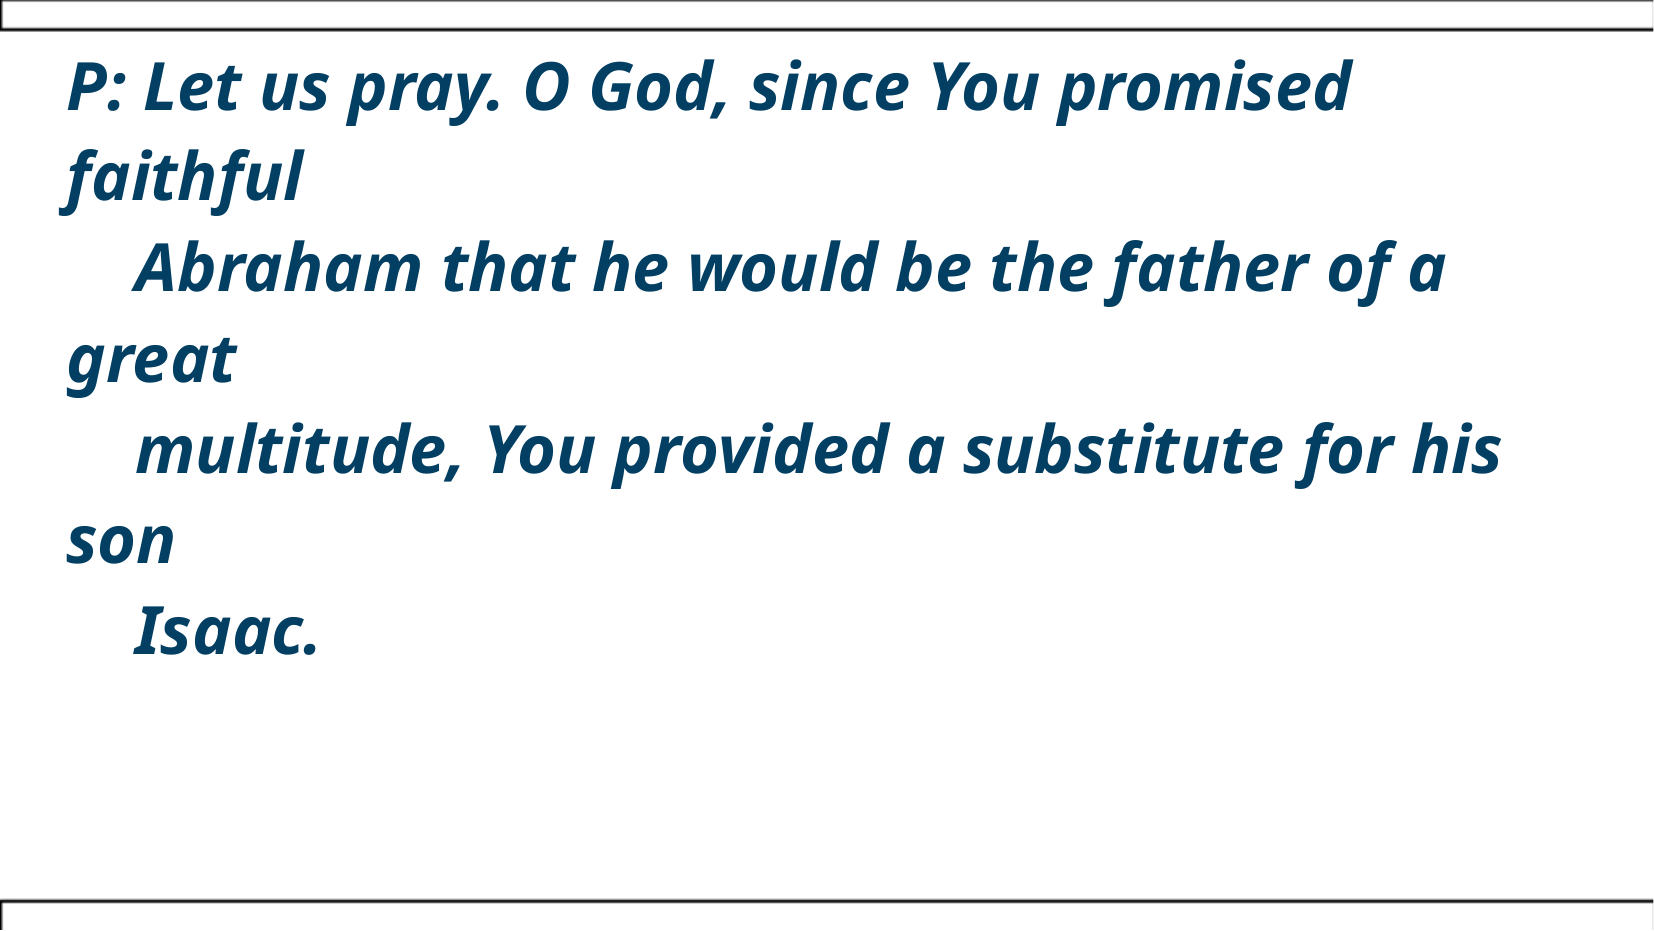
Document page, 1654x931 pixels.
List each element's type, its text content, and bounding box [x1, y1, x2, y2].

text_box P: Let us pray. O God, since You promised faithful Abraham that he would be the father of a great multitude, You provided a substitute for his son Isaac. [51, 31, 1597, 406]
picture [0, 0, 1654, 930]
